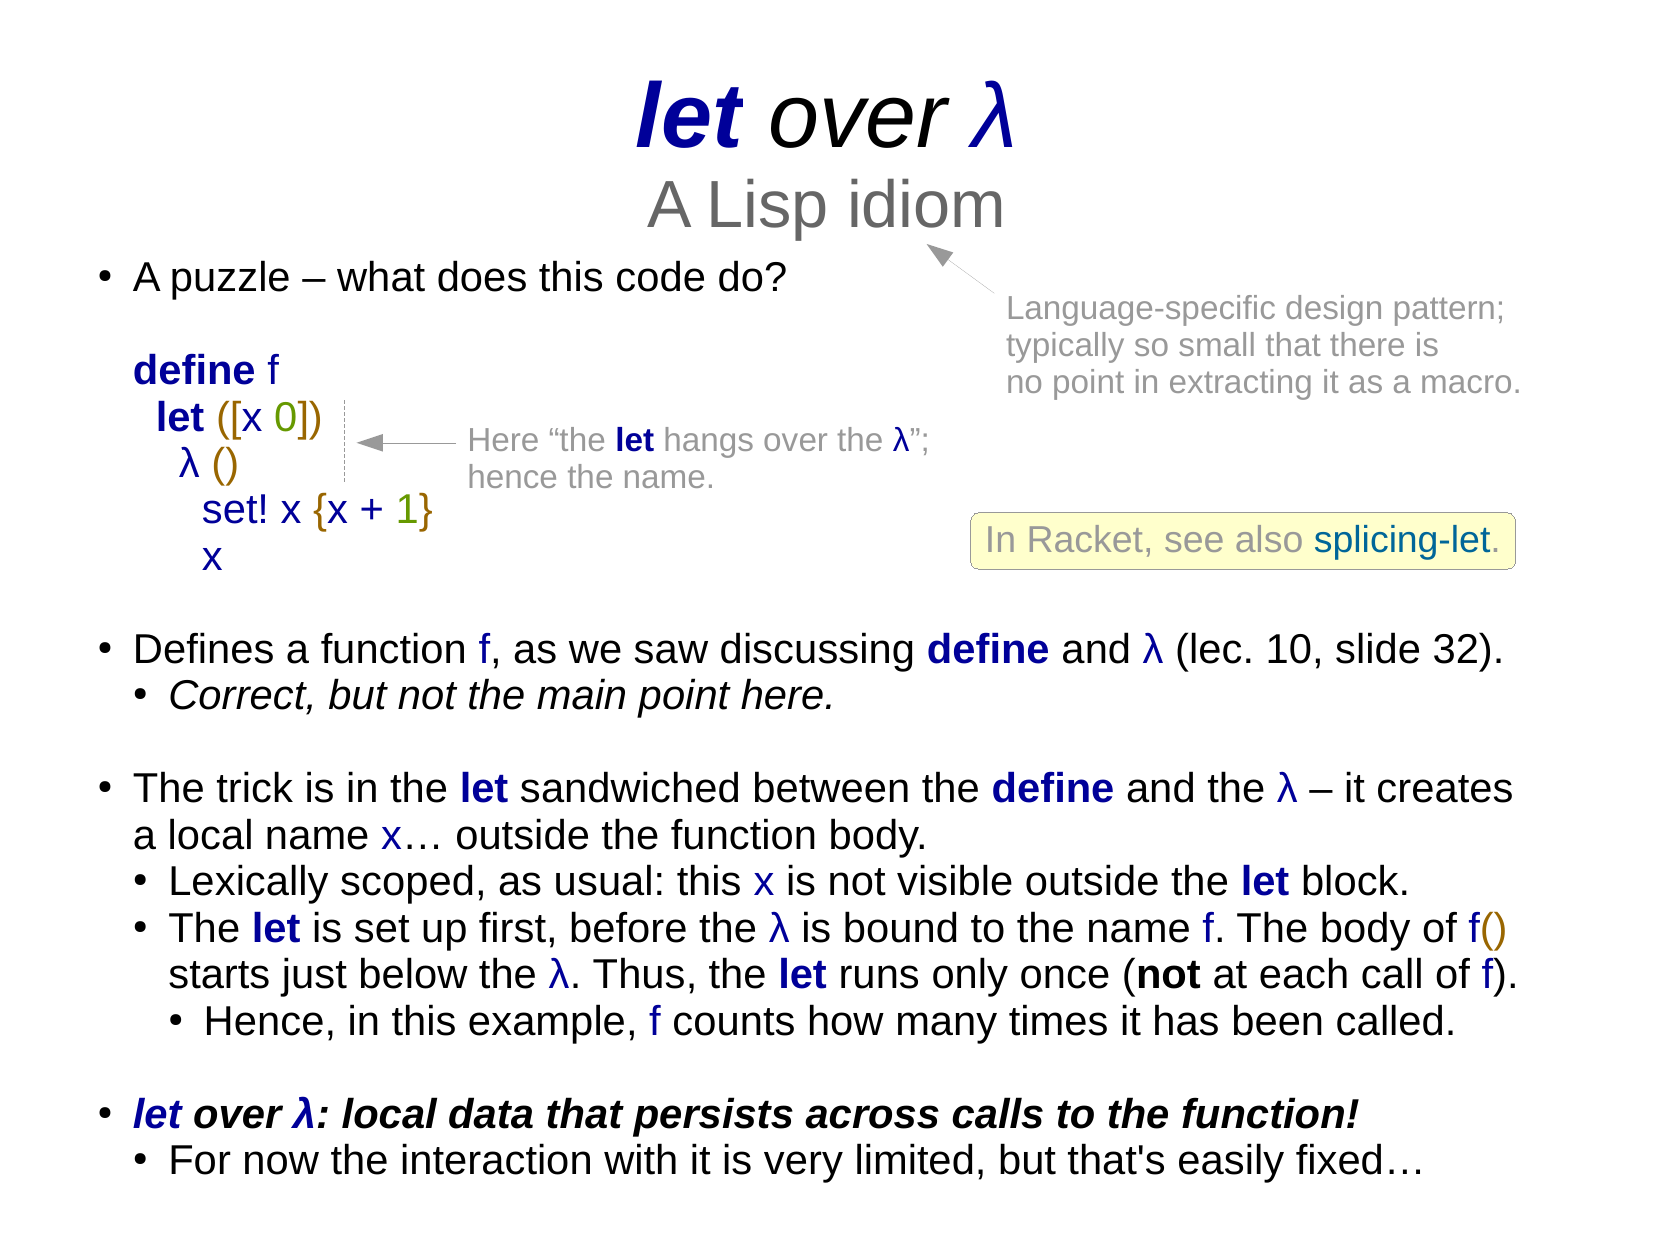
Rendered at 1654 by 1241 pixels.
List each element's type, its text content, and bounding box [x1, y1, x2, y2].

text_box A puzzle – what does this code do? define f let ([x 0]) λ () set! x {x + 1} x Defines a function f, as we saw discussing define and λ (lec. 10, slide 32). Correct, but not the main point here. The trick is in the let sandwiched between the define and the λ – it creates a local name x… outside the function body. Lexically scoped, as usual: this x is not visible outside the let block. The let is set up first, before the λ is bound to the name f. The body of f() starts just below the λ. Thus, the let runs only once (not at each call of f). Hence, in this example, f counts how many times it has been called. let over λ: local data that persists across calls to the function! For now the interaction with it is very limited, but that's easily fixed… [82, 246, 1561, 1202]
text_box Language-specific design pattern; typically so small that there is no point in extracting it as a macro. [991, 282, 1538, 410]
text_box In Racket, see also splicing-let. [970, 510, 1516, 568]
text_box Here “the let hangs over the λ”; hence the name. [452, 414, 945, 505]
title let over λ A Lisp idiom [82, 49, 1571, 257]
